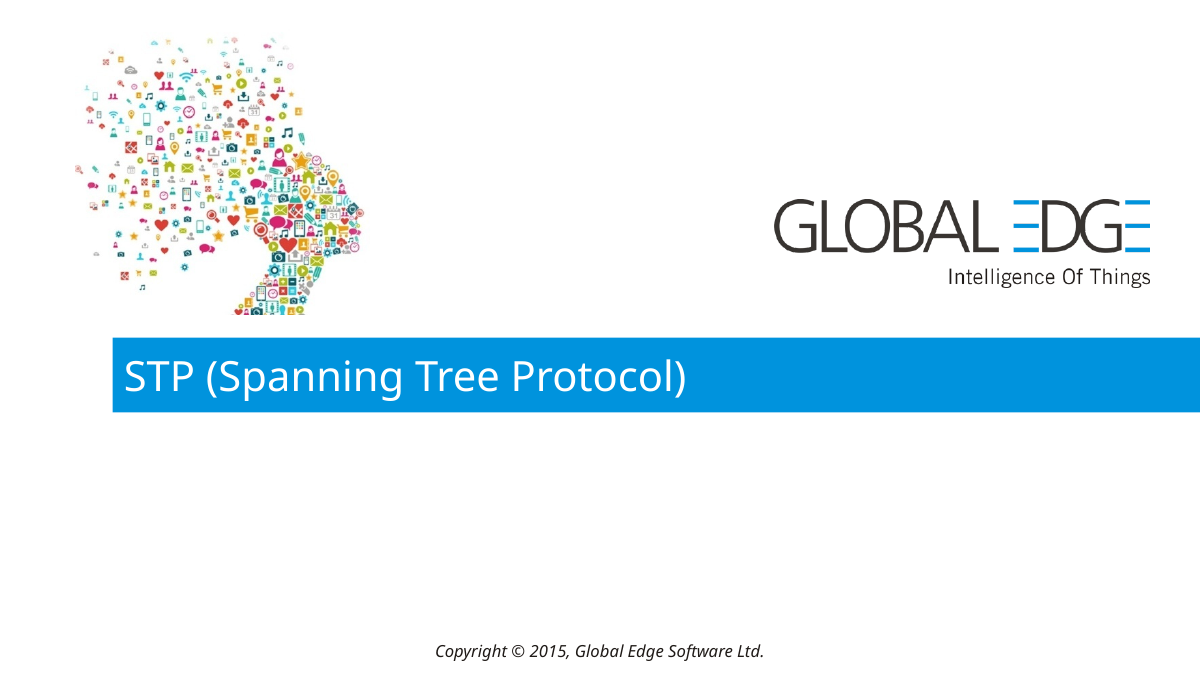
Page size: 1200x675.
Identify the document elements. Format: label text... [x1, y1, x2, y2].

picture [774, 199, 1150, 288]
picture [75, 0, 377, 315]
title STP (Spanning Tree Protocol) [112, 337, 1200, 413]
